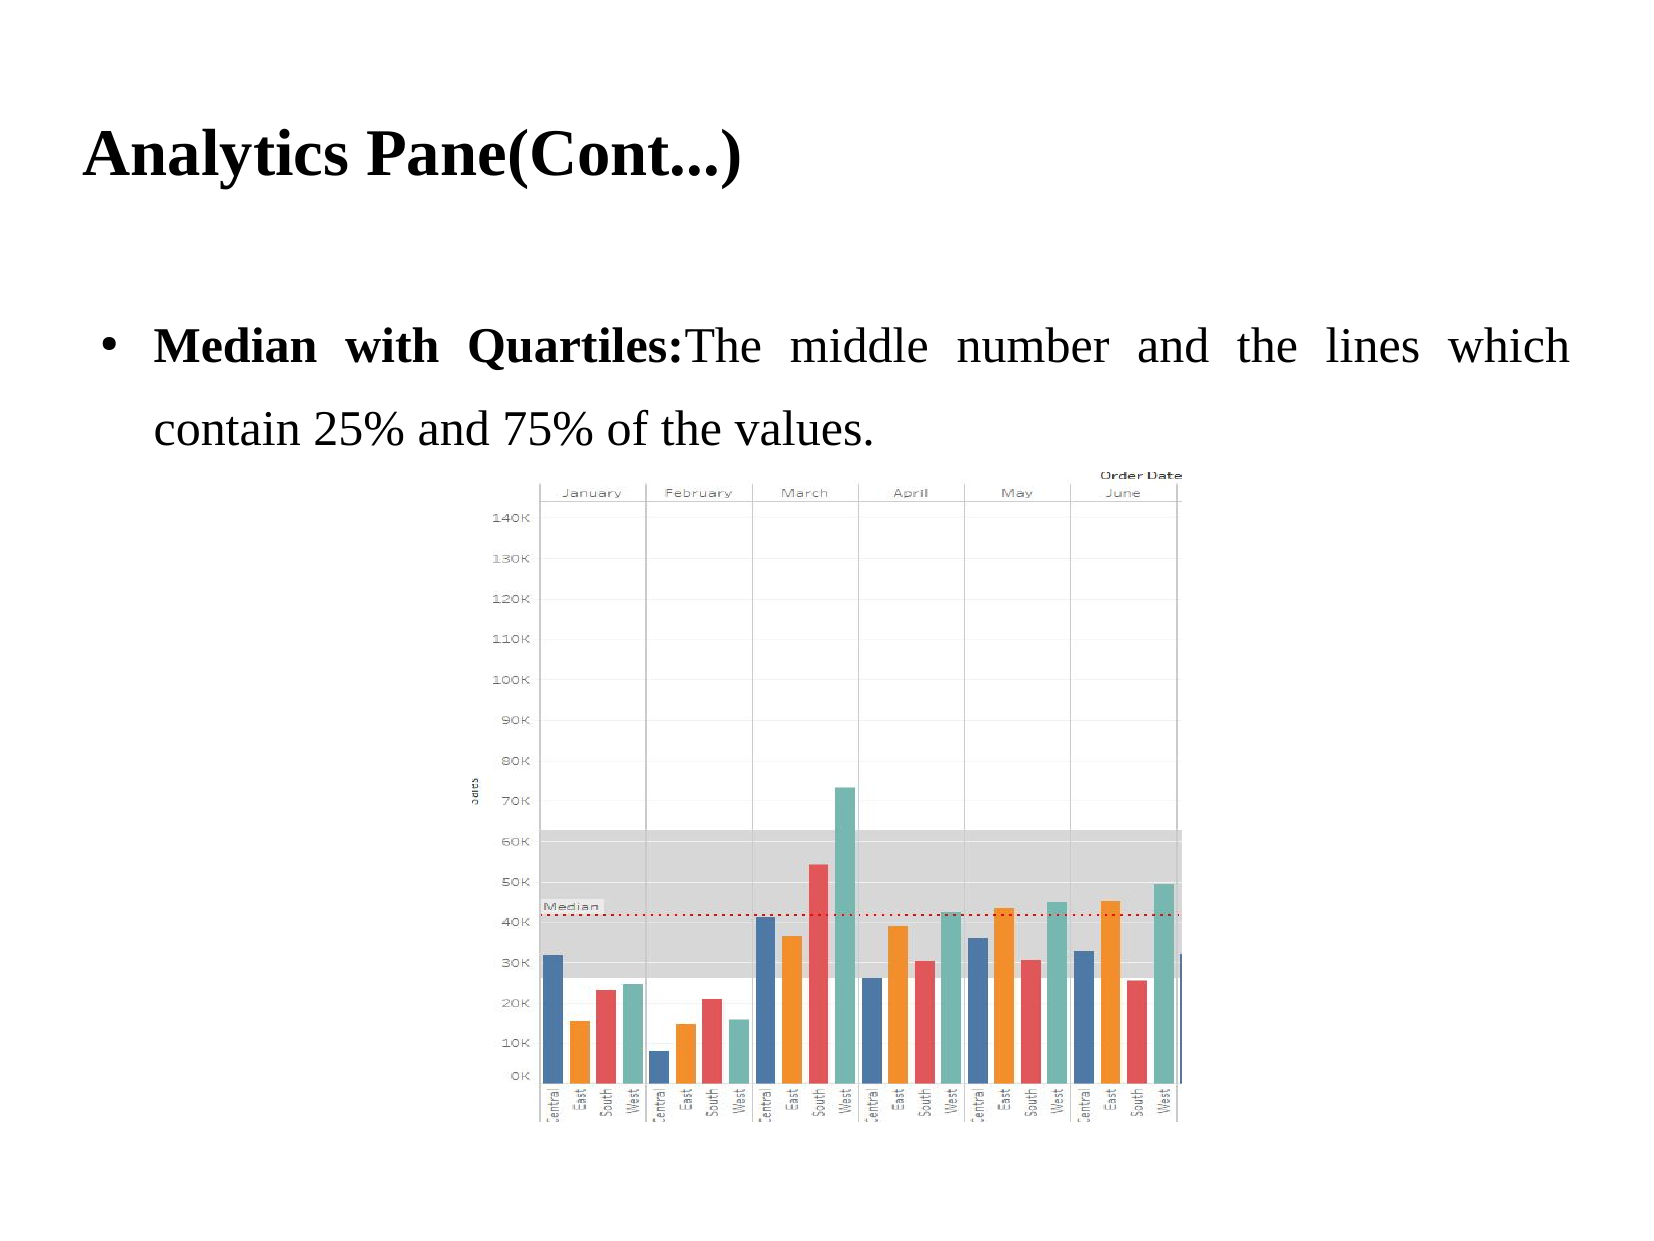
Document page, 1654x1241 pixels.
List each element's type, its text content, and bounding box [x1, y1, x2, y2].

list Median with Quartiles:The middle number and the lines which contain 25% and 75% of the values. [82, 290, 1571, 1010]
title Analytics Pane(Cont...) [82, 49, 1571, 257]
picture [472, 472, 1182, 1123]
